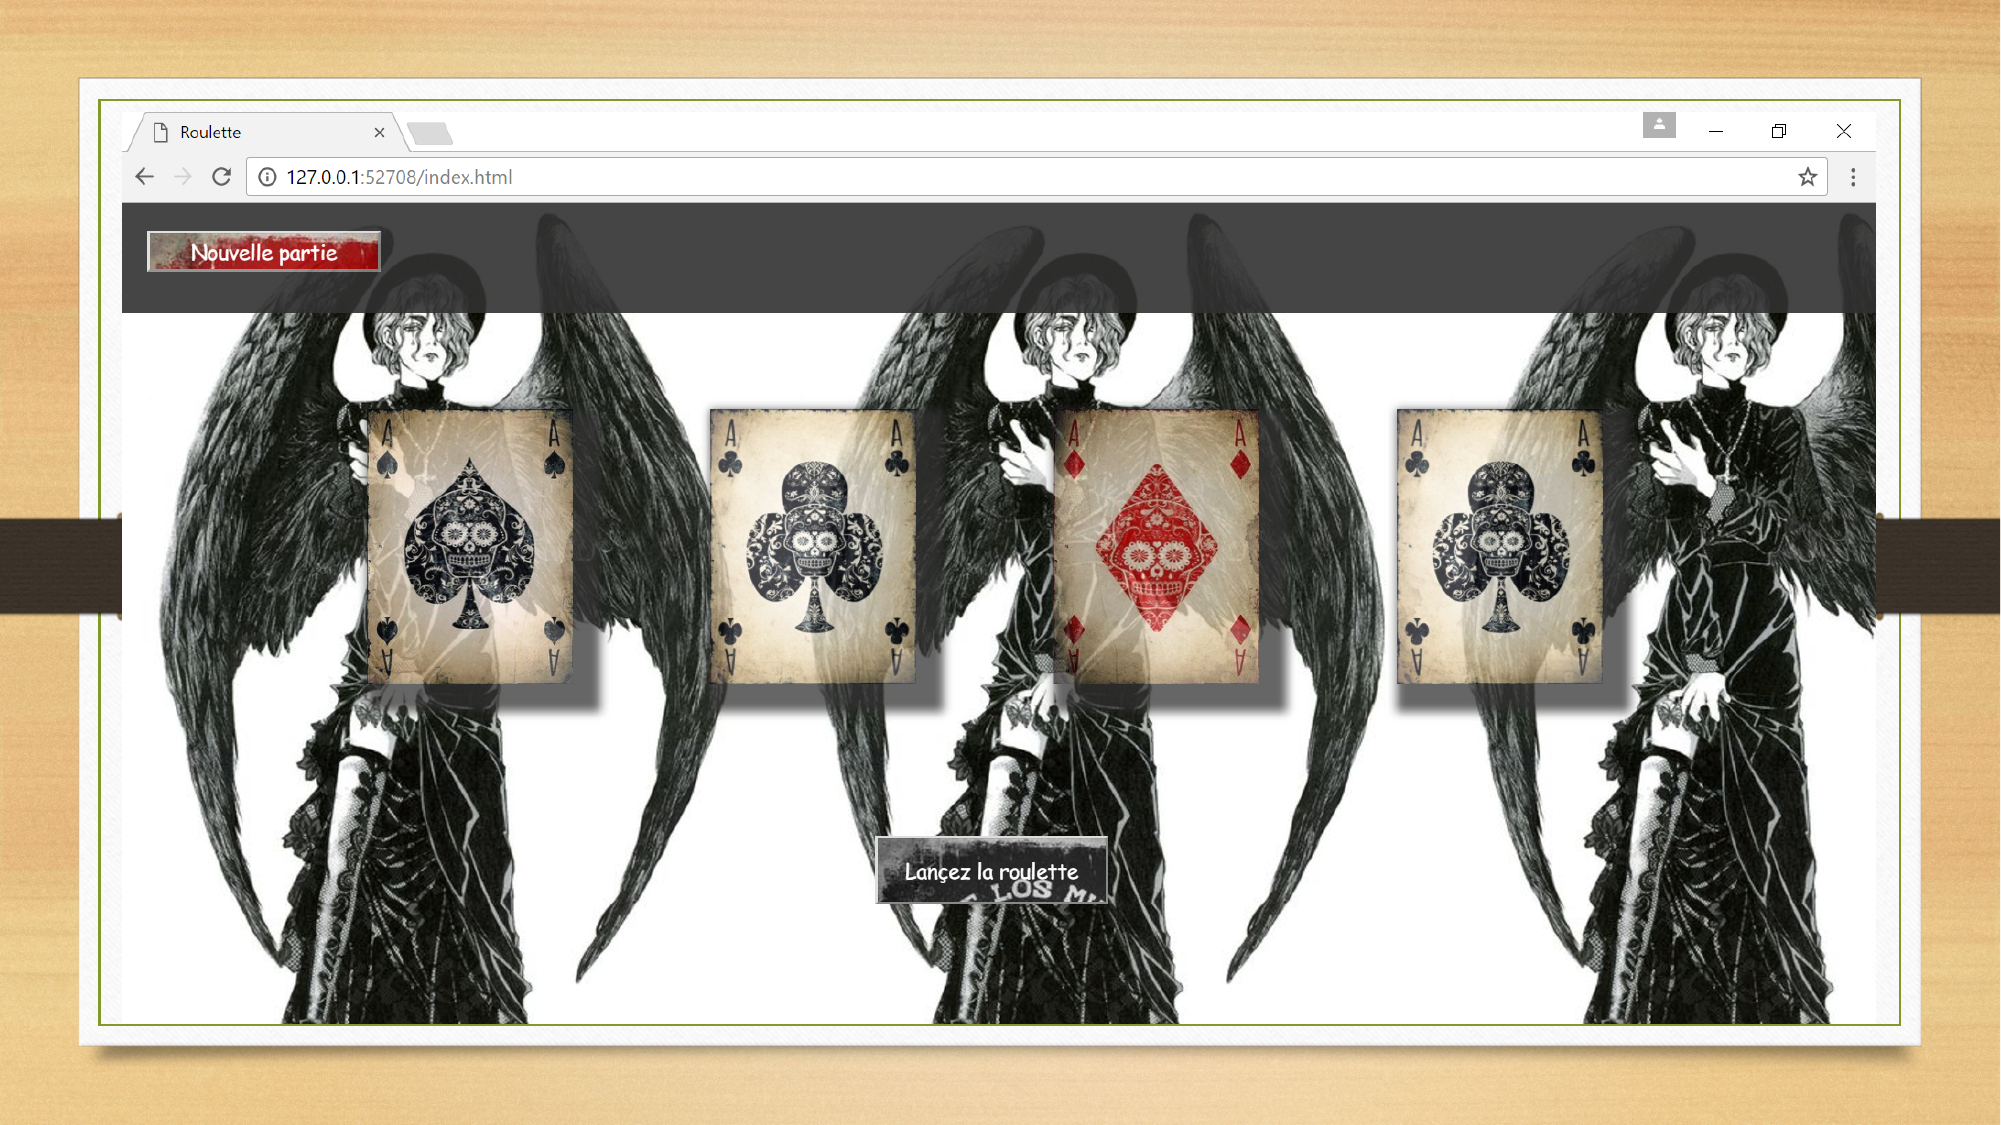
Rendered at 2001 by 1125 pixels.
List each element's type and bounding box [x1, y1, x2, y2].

picture [122, 112, 1876, 1024]
